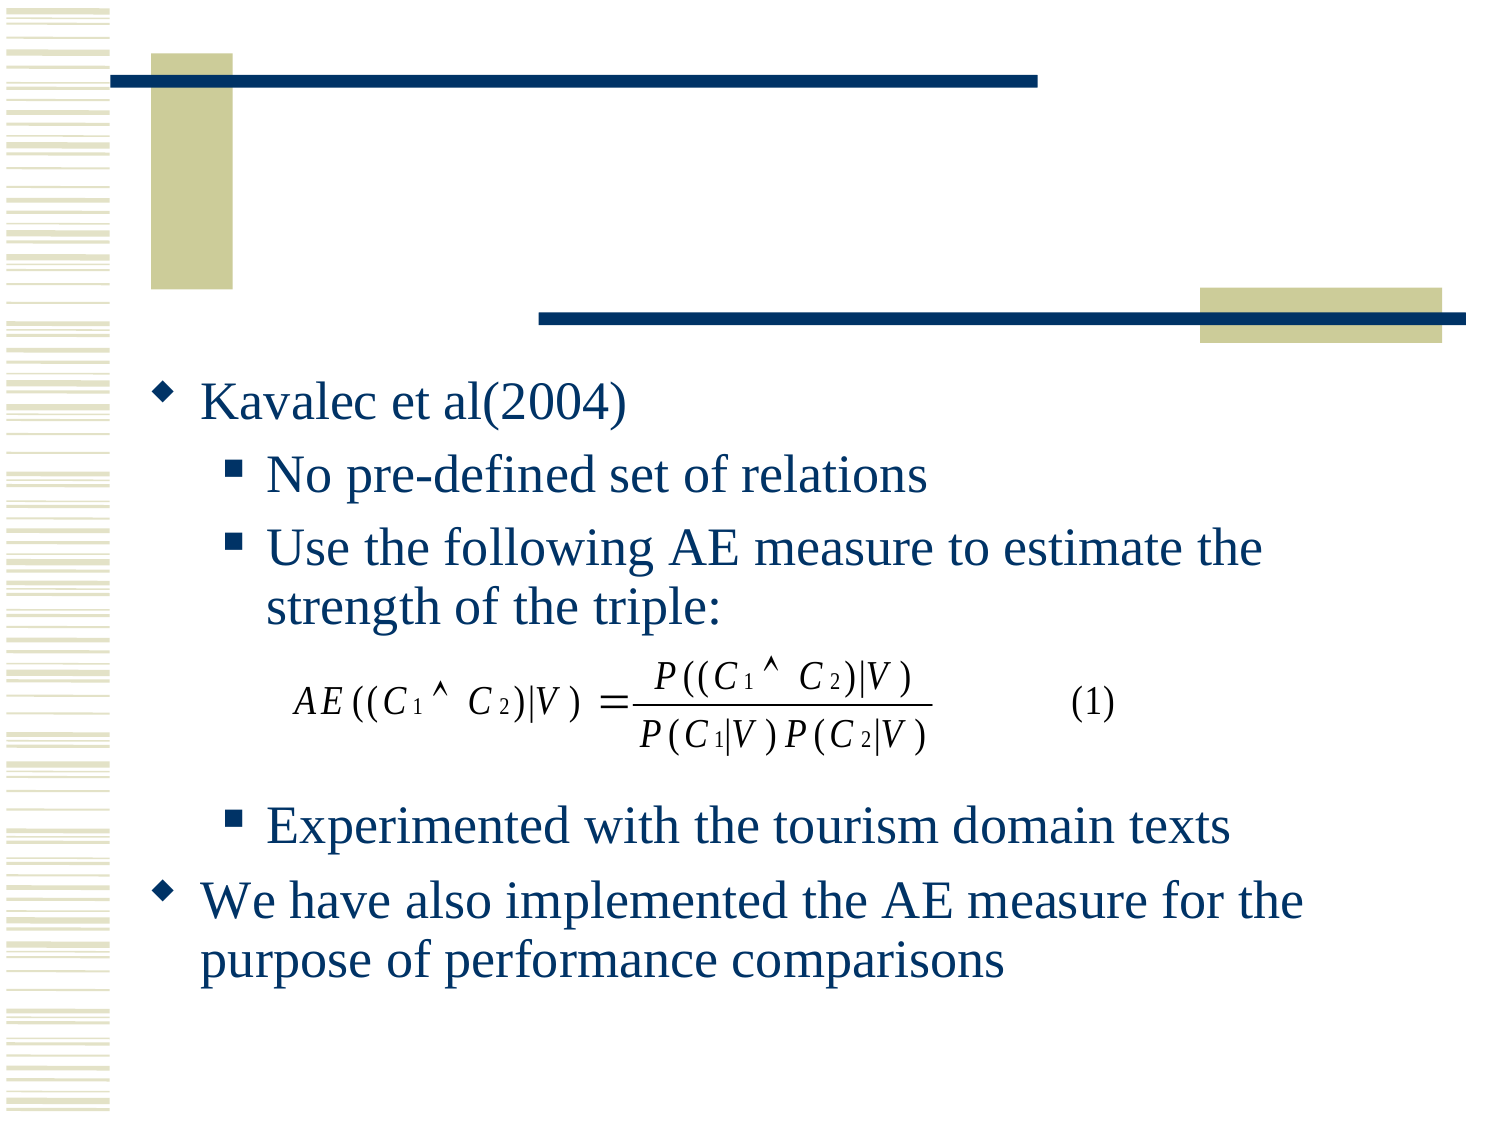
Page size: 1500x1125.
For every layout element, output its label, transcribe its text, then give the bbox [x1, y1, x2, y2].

chart [282, 650, 1126, 763]
title [225, 86, 1436, 301]
list Kavalec et al(2004) No pre-defined set of relations Use the following AE measure to estimate the strength of the triple: Experimented with the tourism domain texts We have also implemented the AE measure for the purpose of performance comparisons [132, 363, 1439, 1002]
